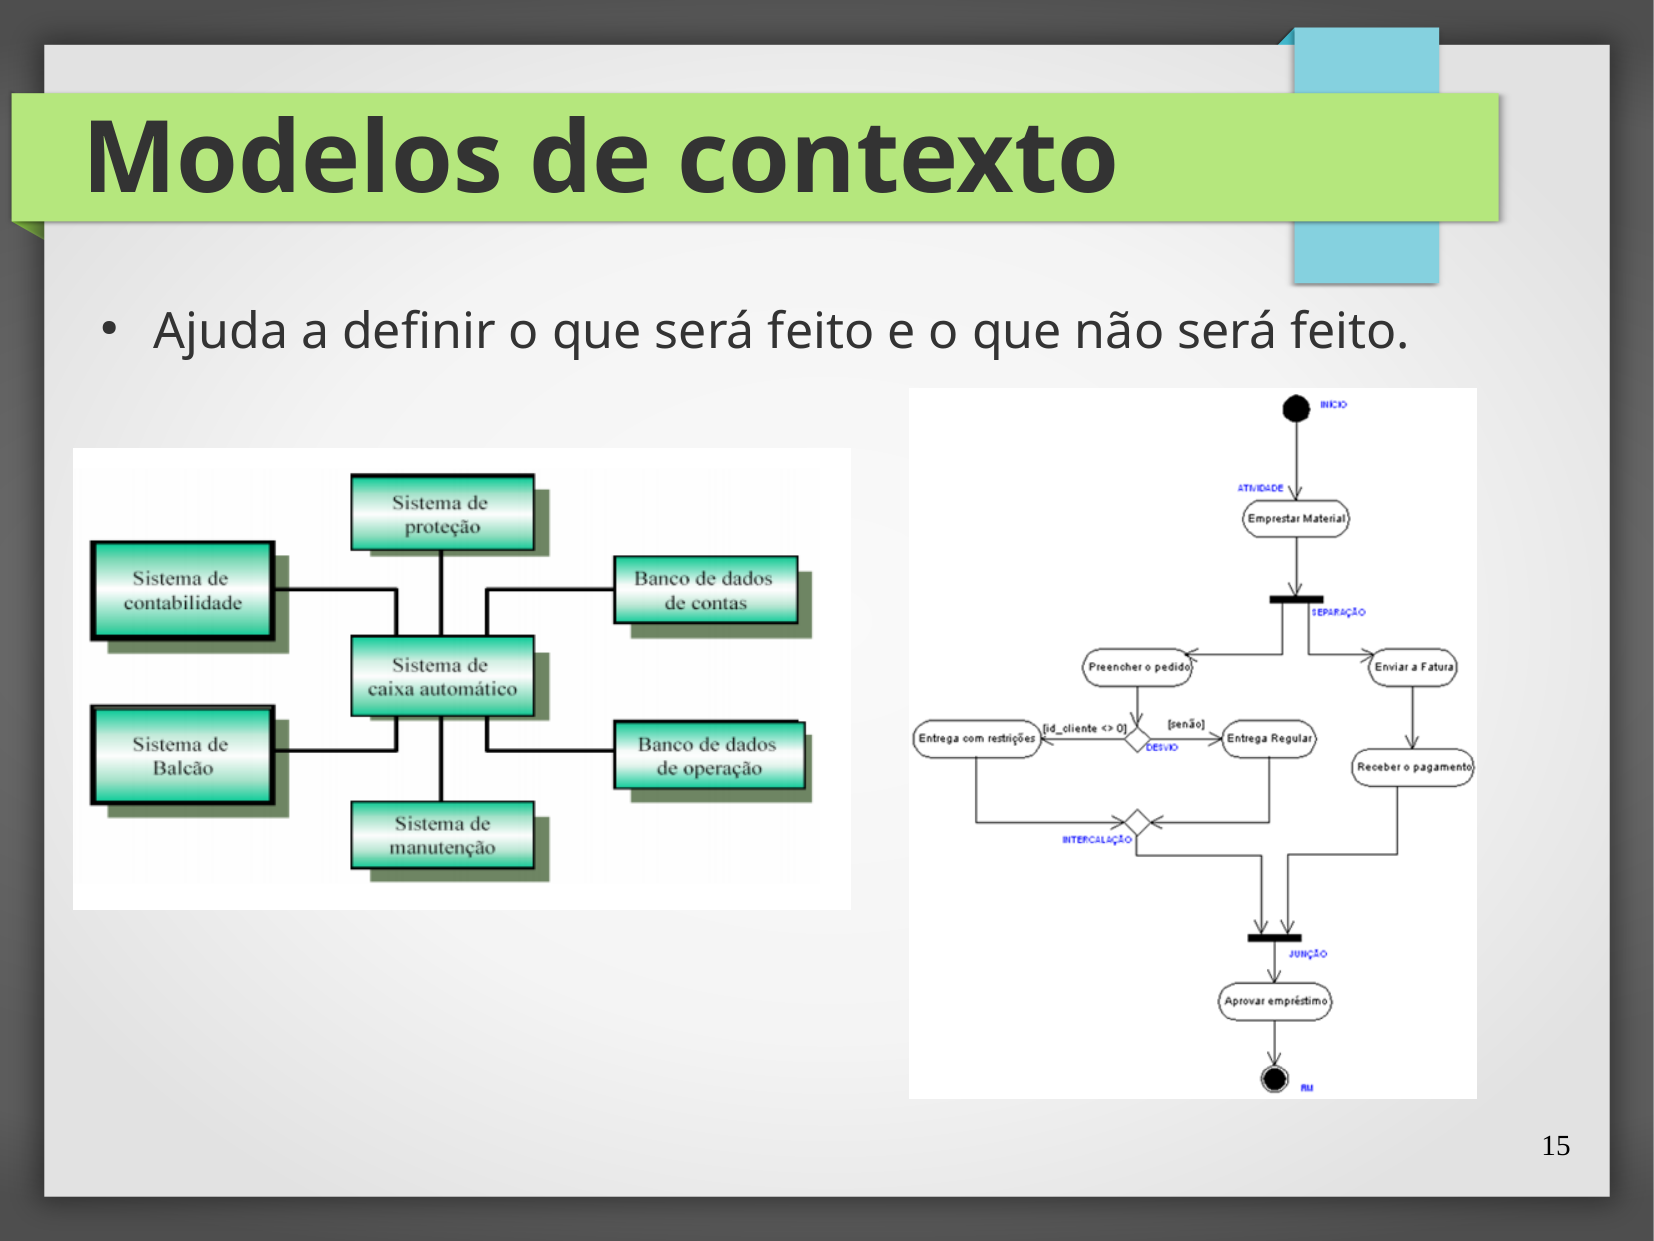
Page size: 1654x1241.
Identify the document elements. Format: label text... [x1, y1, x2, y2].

title Modelos de contexto [82, 94, 1264, 213]
picture [0, 0, 1654, 1241]
list Ajuda a definir o que será feito e o que não será feito. [82, 295, 1571, 1015]
